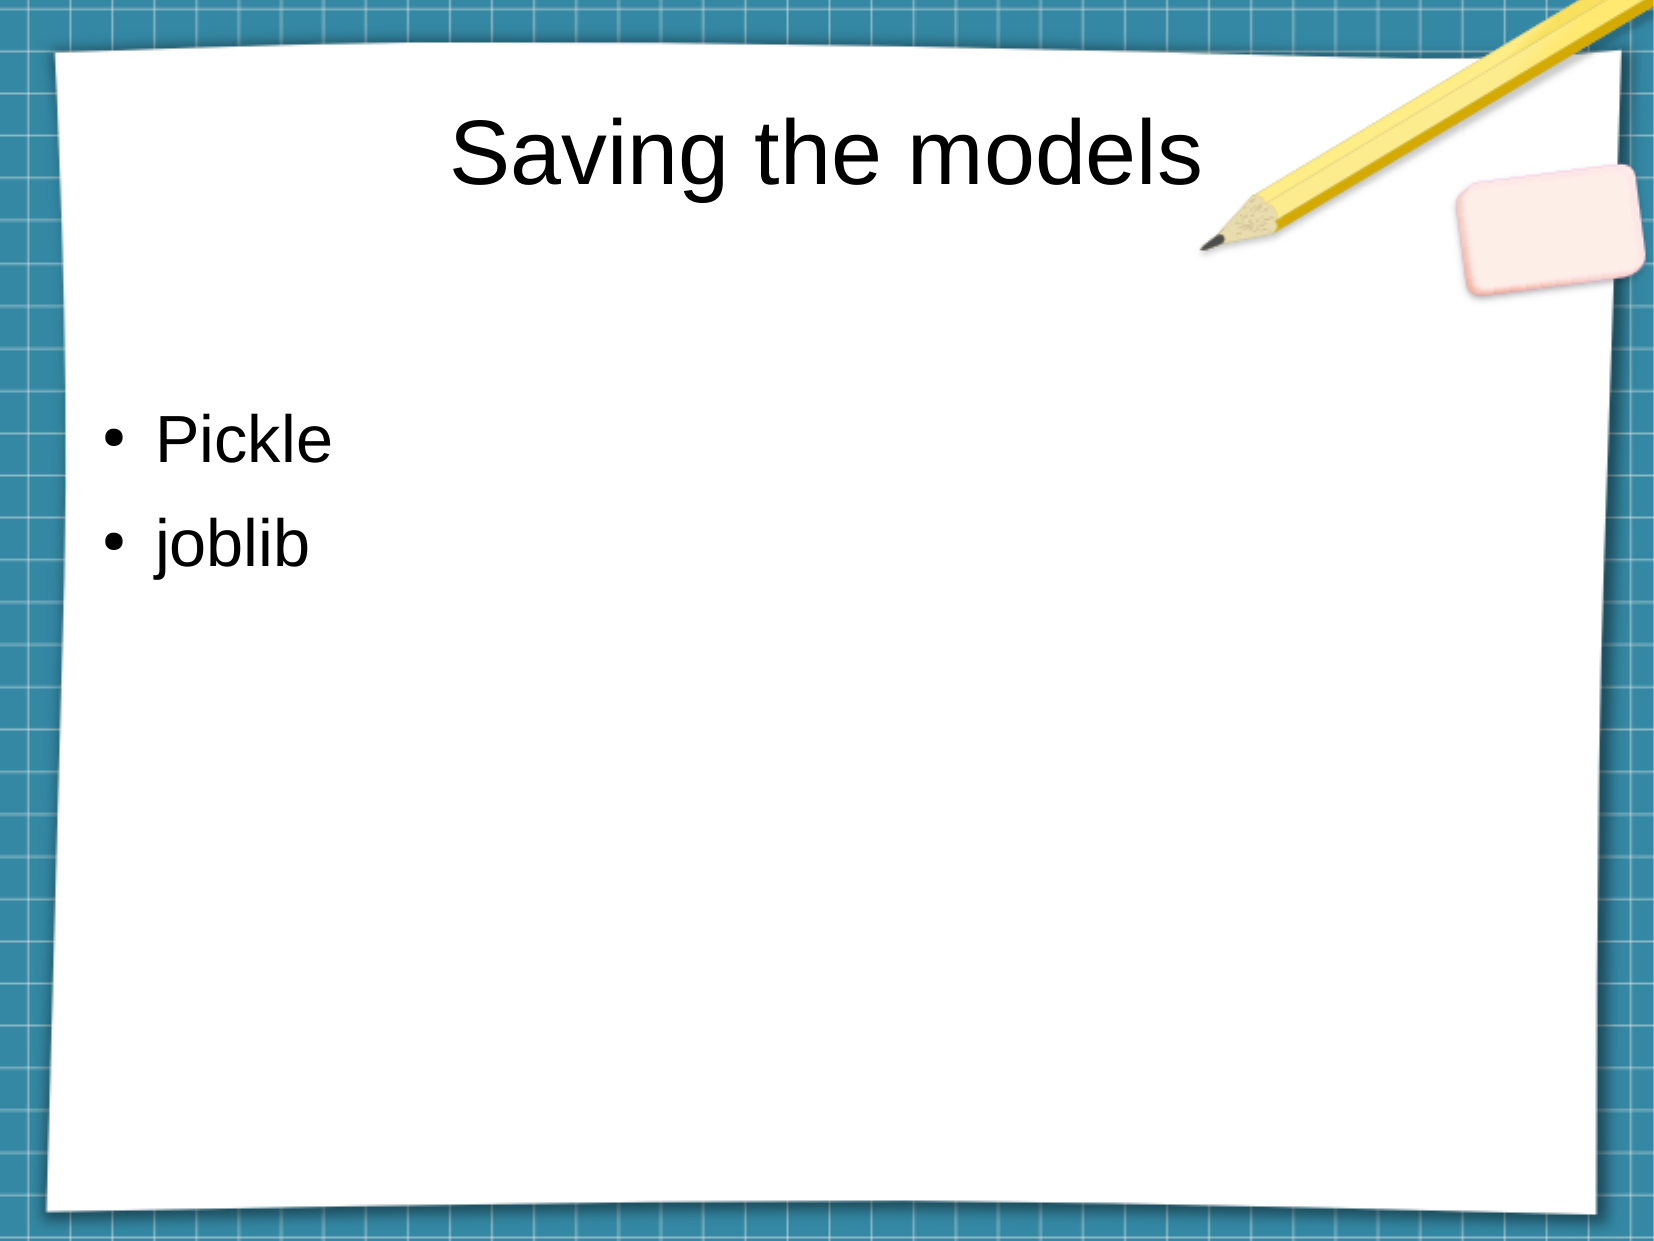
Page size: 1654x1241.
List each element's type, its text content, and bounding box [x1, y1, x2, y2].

list Pickle joblib [84, 401, 1573, 1121]
picture [0, 0, 1654, 1241]
title Saving the models [82, 49, 1571, 257]
